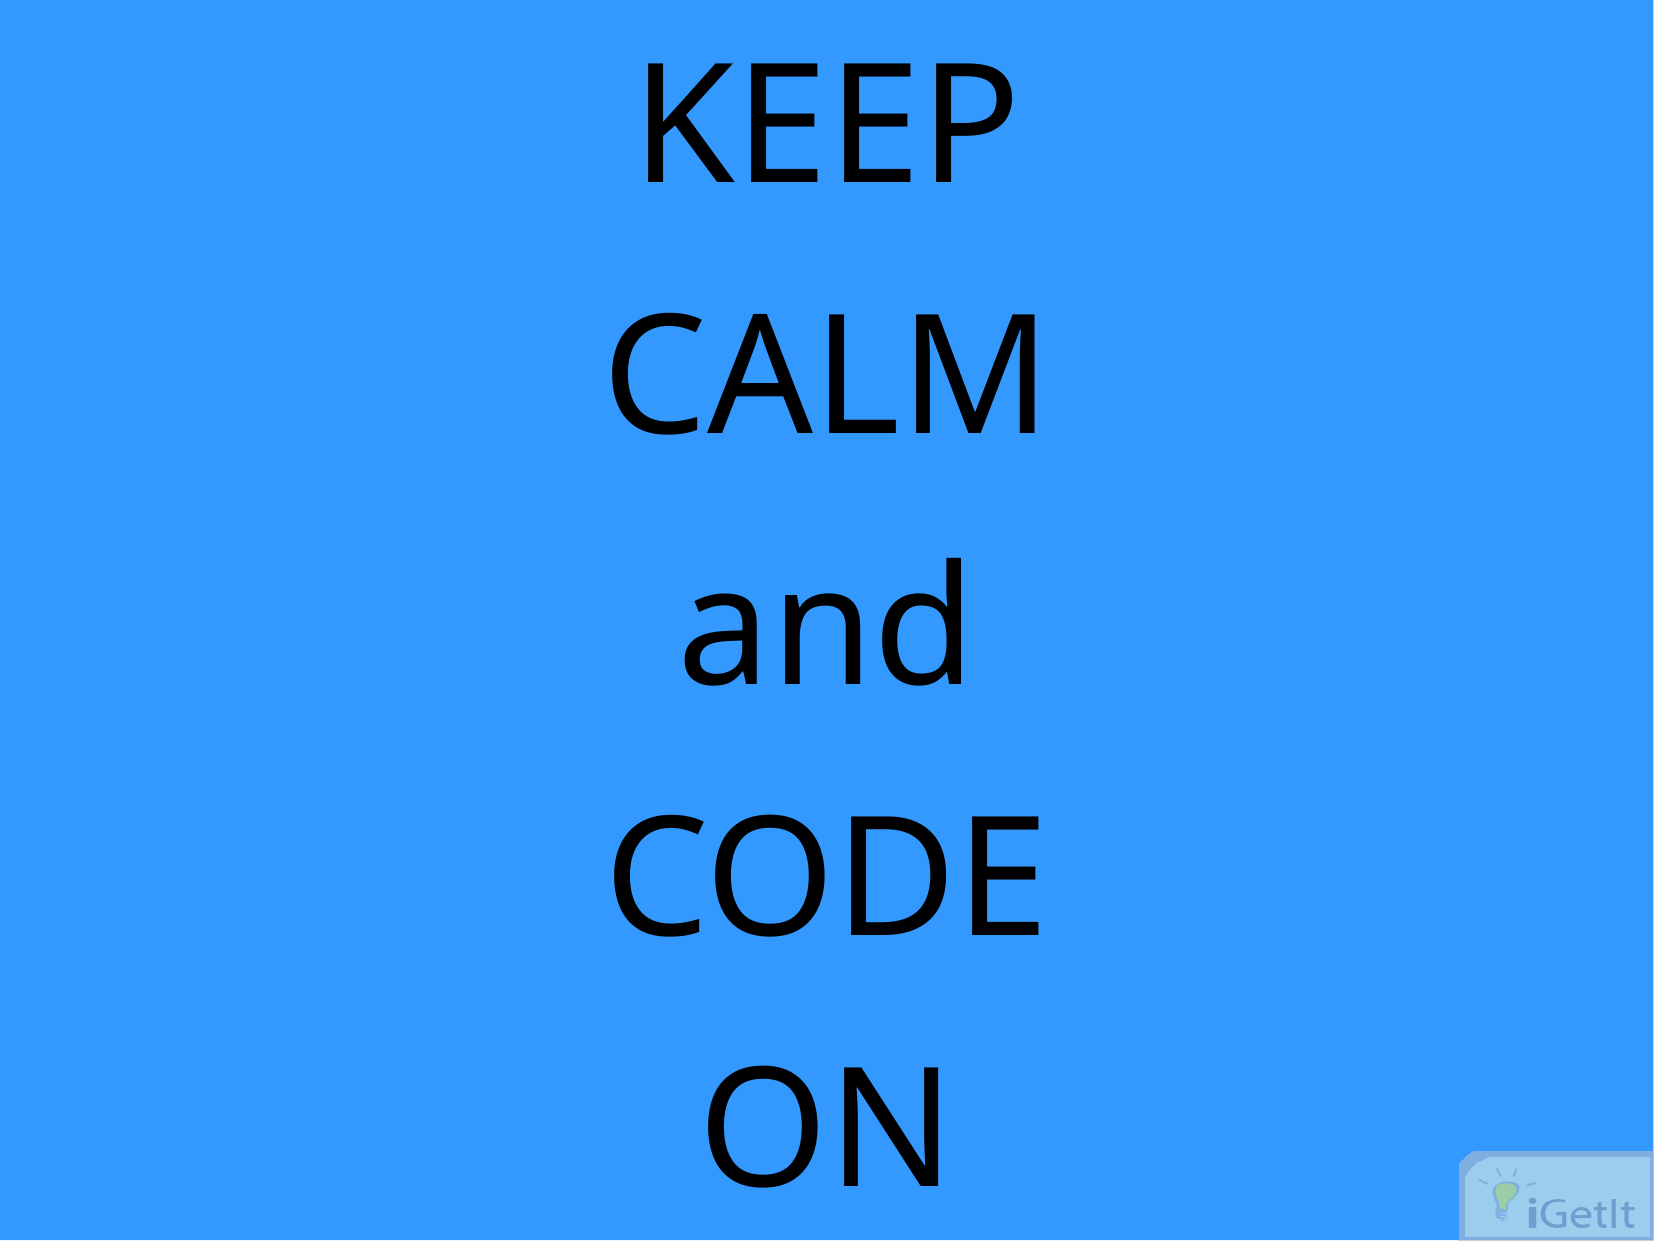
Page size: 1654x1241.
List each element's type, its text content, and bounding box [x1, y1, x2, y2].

list KEEP CALM and CODE ON [0, 0, 1654, 1241]
picture [1459, 1151, 1654, 1241]
